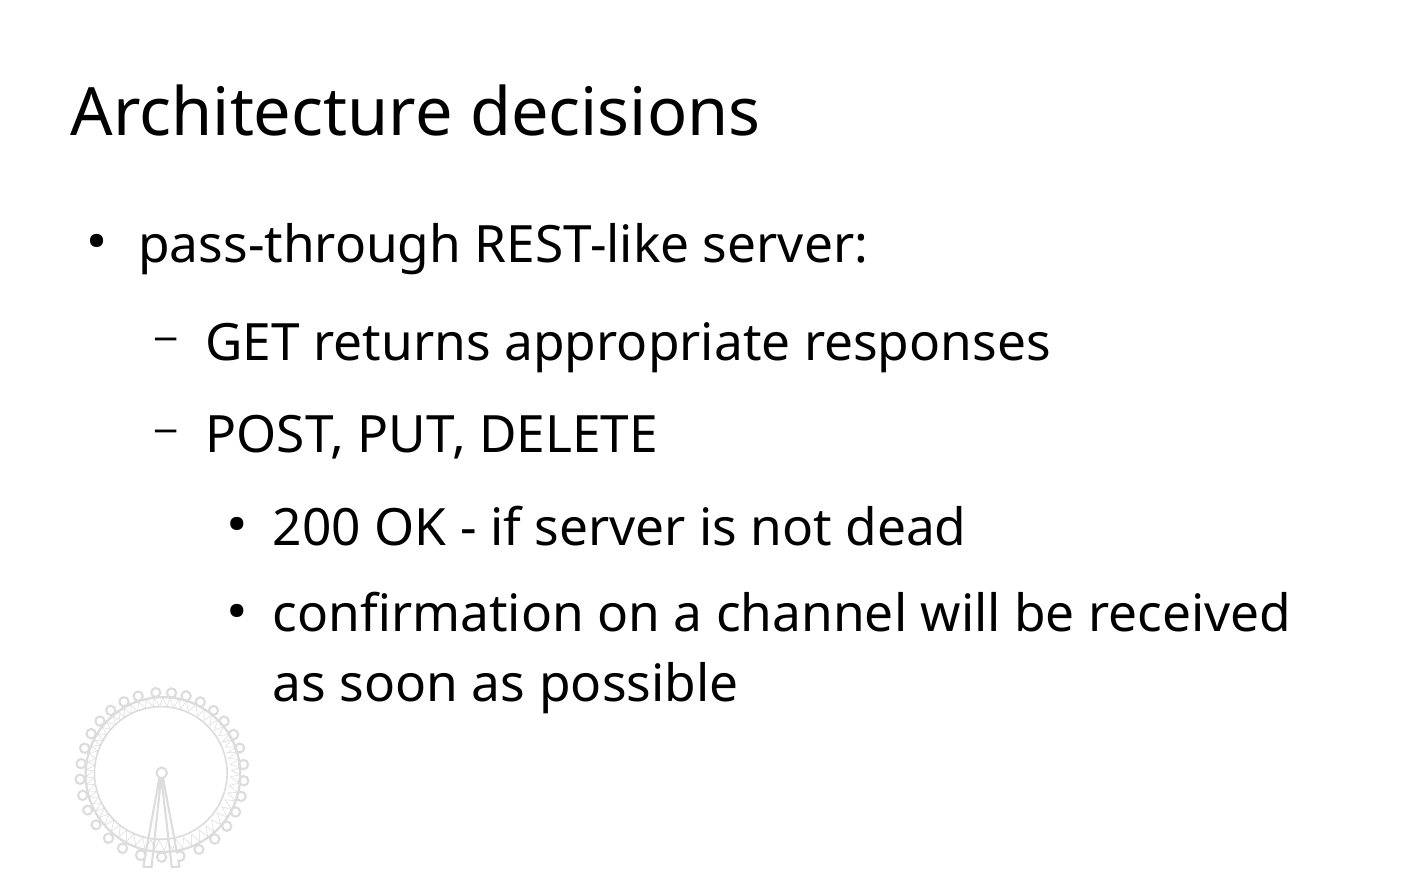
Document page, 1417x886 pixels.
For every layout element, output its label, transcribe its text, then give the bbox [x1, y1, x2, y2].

list pass-through REST-like server: GET returns appropriate responses POST, PUT, DELETE 200 OK - if server is not dead confirmation on a channel will be received as soon as possible [70, 207, 1318, 721]
title Architecture decisions [70, 35, 1346, 184]
